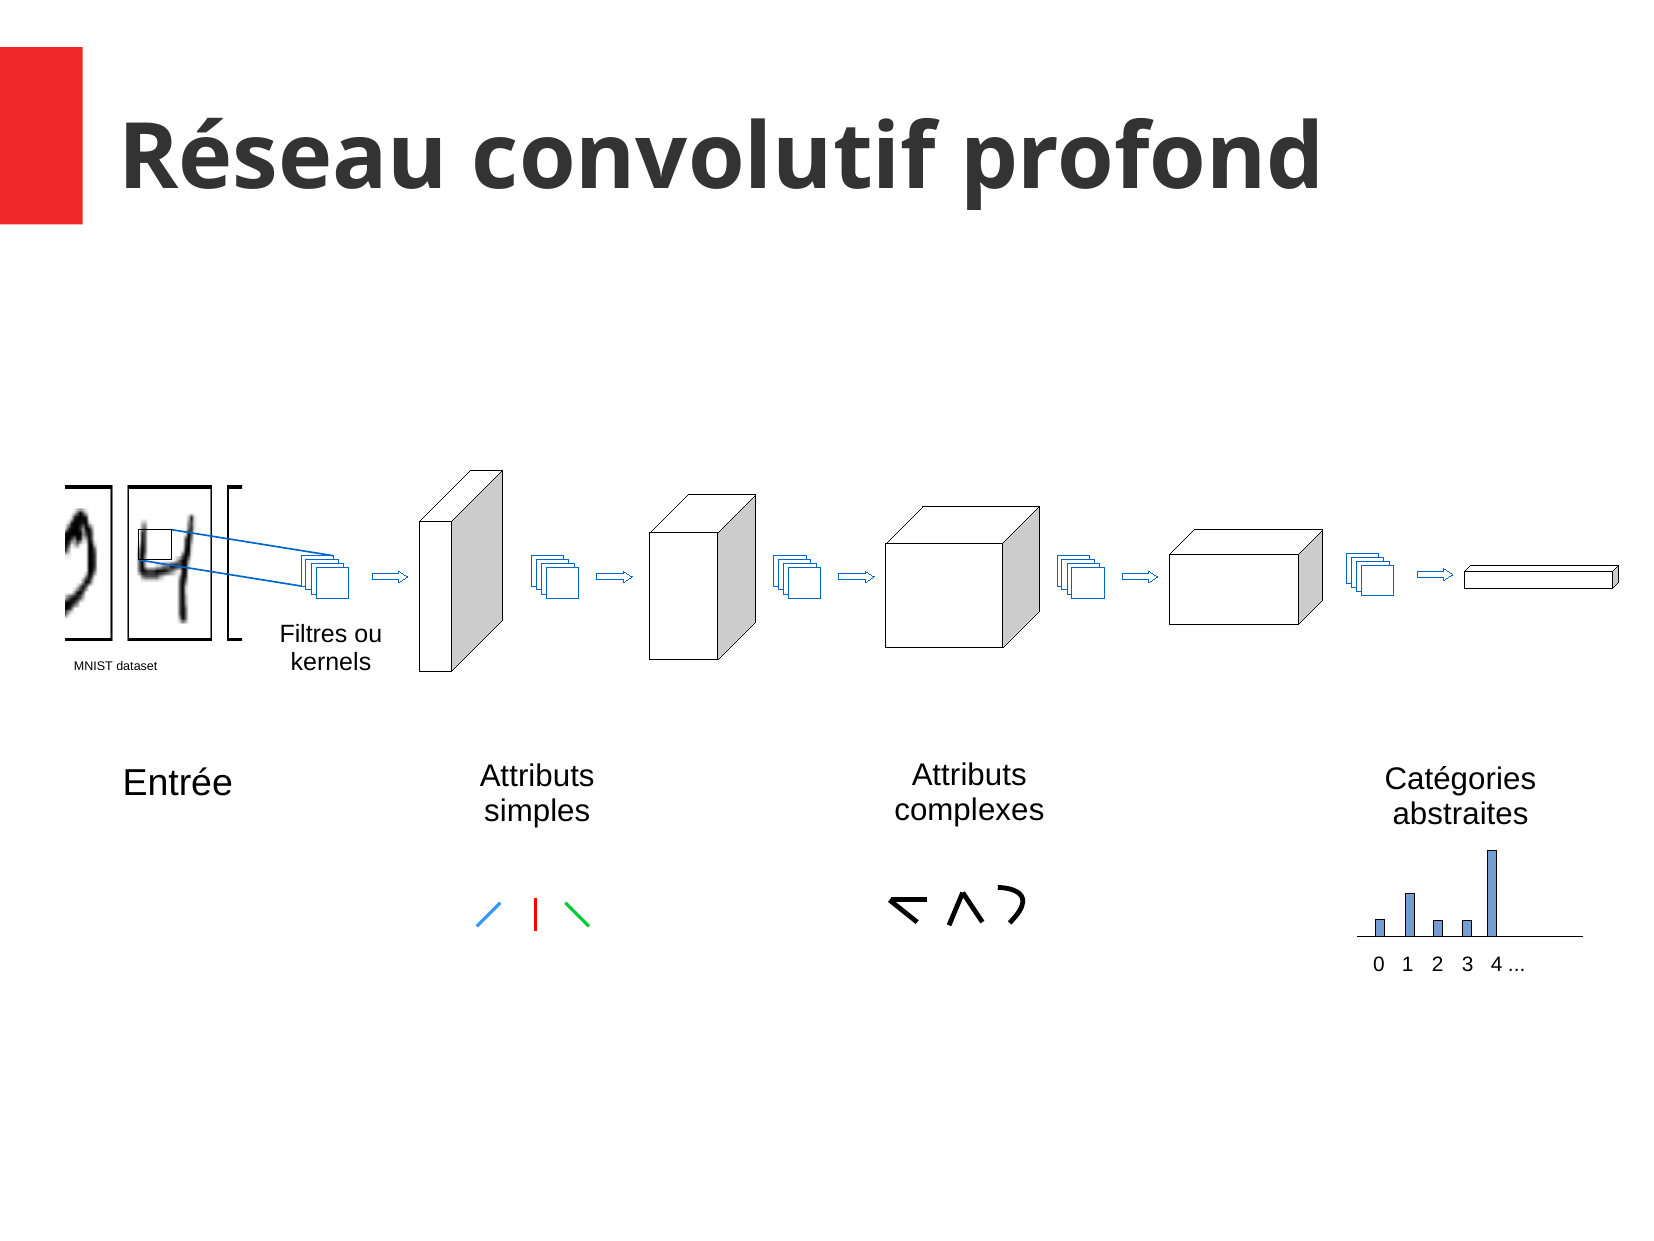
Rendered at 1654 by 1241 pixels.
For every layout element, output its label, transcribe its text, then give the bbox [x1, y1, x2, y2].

text_box [1057, 555, 1105, 599]
text_box [773, 555, 821, 599]
text_box [1462, 920, 1472, 937]
text_box [838, 571, 875, 583]
picture [139, 530, 171, 559]
picture [151, 531, 243, 575]
text_box [1169, 529, 1323, 625]
text_box Attributs complexes [879, 750, 1063, 835]
text_box [1417, 568, 1453, 581]
text_box [885, 506, 1040, 648]
text_box [1346, 553, 1394, 596]
text_box [649, 494, 756, 660]
text_box [596, 571, 633, 583]
text_box MNIST dataset [59, 652, 178, 696]
text_box [1487, 850, 1497, 937]
text_box Filtres ou kernels [264, 612, 420, 684]
text_box Entrée [107, 754, 248, 811]
picture [65, 471, 243, 653]
text_box 0 1 2 3 4 ... [1358, 944, 1607, 993]
title Réseau convolutif profond [118, 49, 1571, 257]
text_box [1375, 919, 1385, 937]
text_box [1122, 571, 1158, 583]
text_box [1433, 920, 1443, 937]
text_box [1405, 893, 1415, 937]
text_box [1464, 565, 1619, 589]
text_box [419, 470, 503, 672]
text_box Catégories abstraites [1369, 754, 1554, 839]
text_box [531, 555, 579, 599]
text_box [372, 571, 408, 583]
text_box [301, 555, 349, 599]
text_box Attributs simples [464, 750, 610, 836]
